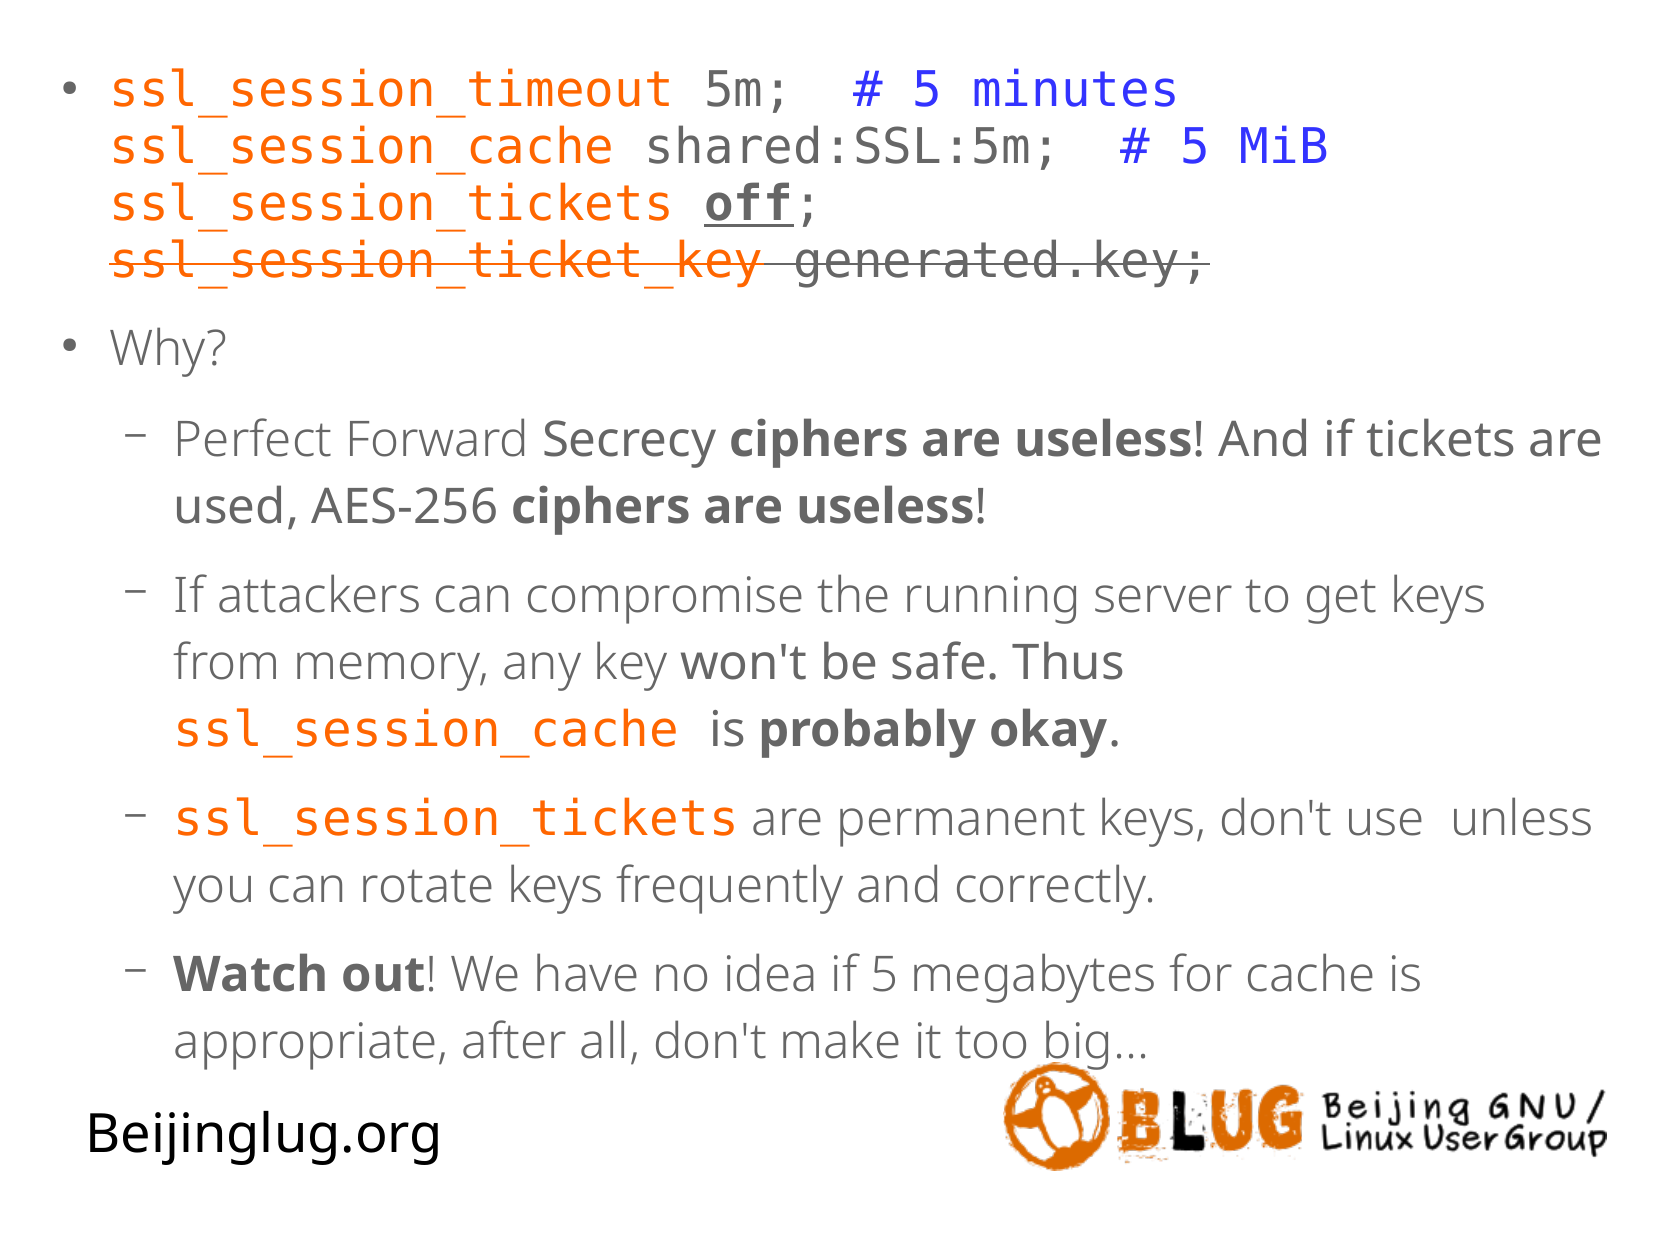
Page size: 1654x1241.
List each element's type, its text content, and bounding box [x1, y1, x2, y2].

picture [1003, 1062, 1607, 1171]
list ssl_session_timeout 5m; # 5 minutes ssl_session_cache shared:SSL:5m; # 5 MiB ssl_session_tickets off; ssl_session_ticket_key generated.key; Why? Perfect Forward Secrecy ciphers are useless! And if tickets are used, AES-256 ciphers are useless! If attackers can compromise the running server to get keys from memory, any key won't be safe. Thus ssl_session_cache is probably okay. ssl_session_tickets are permanent keys, don't use unless you can rotate keys frequently and correctly. Watch out! We have no idea if 5 megabytes for cache is appropriate, after all, don't make it too big... [44, 60, 1606, 1074]
